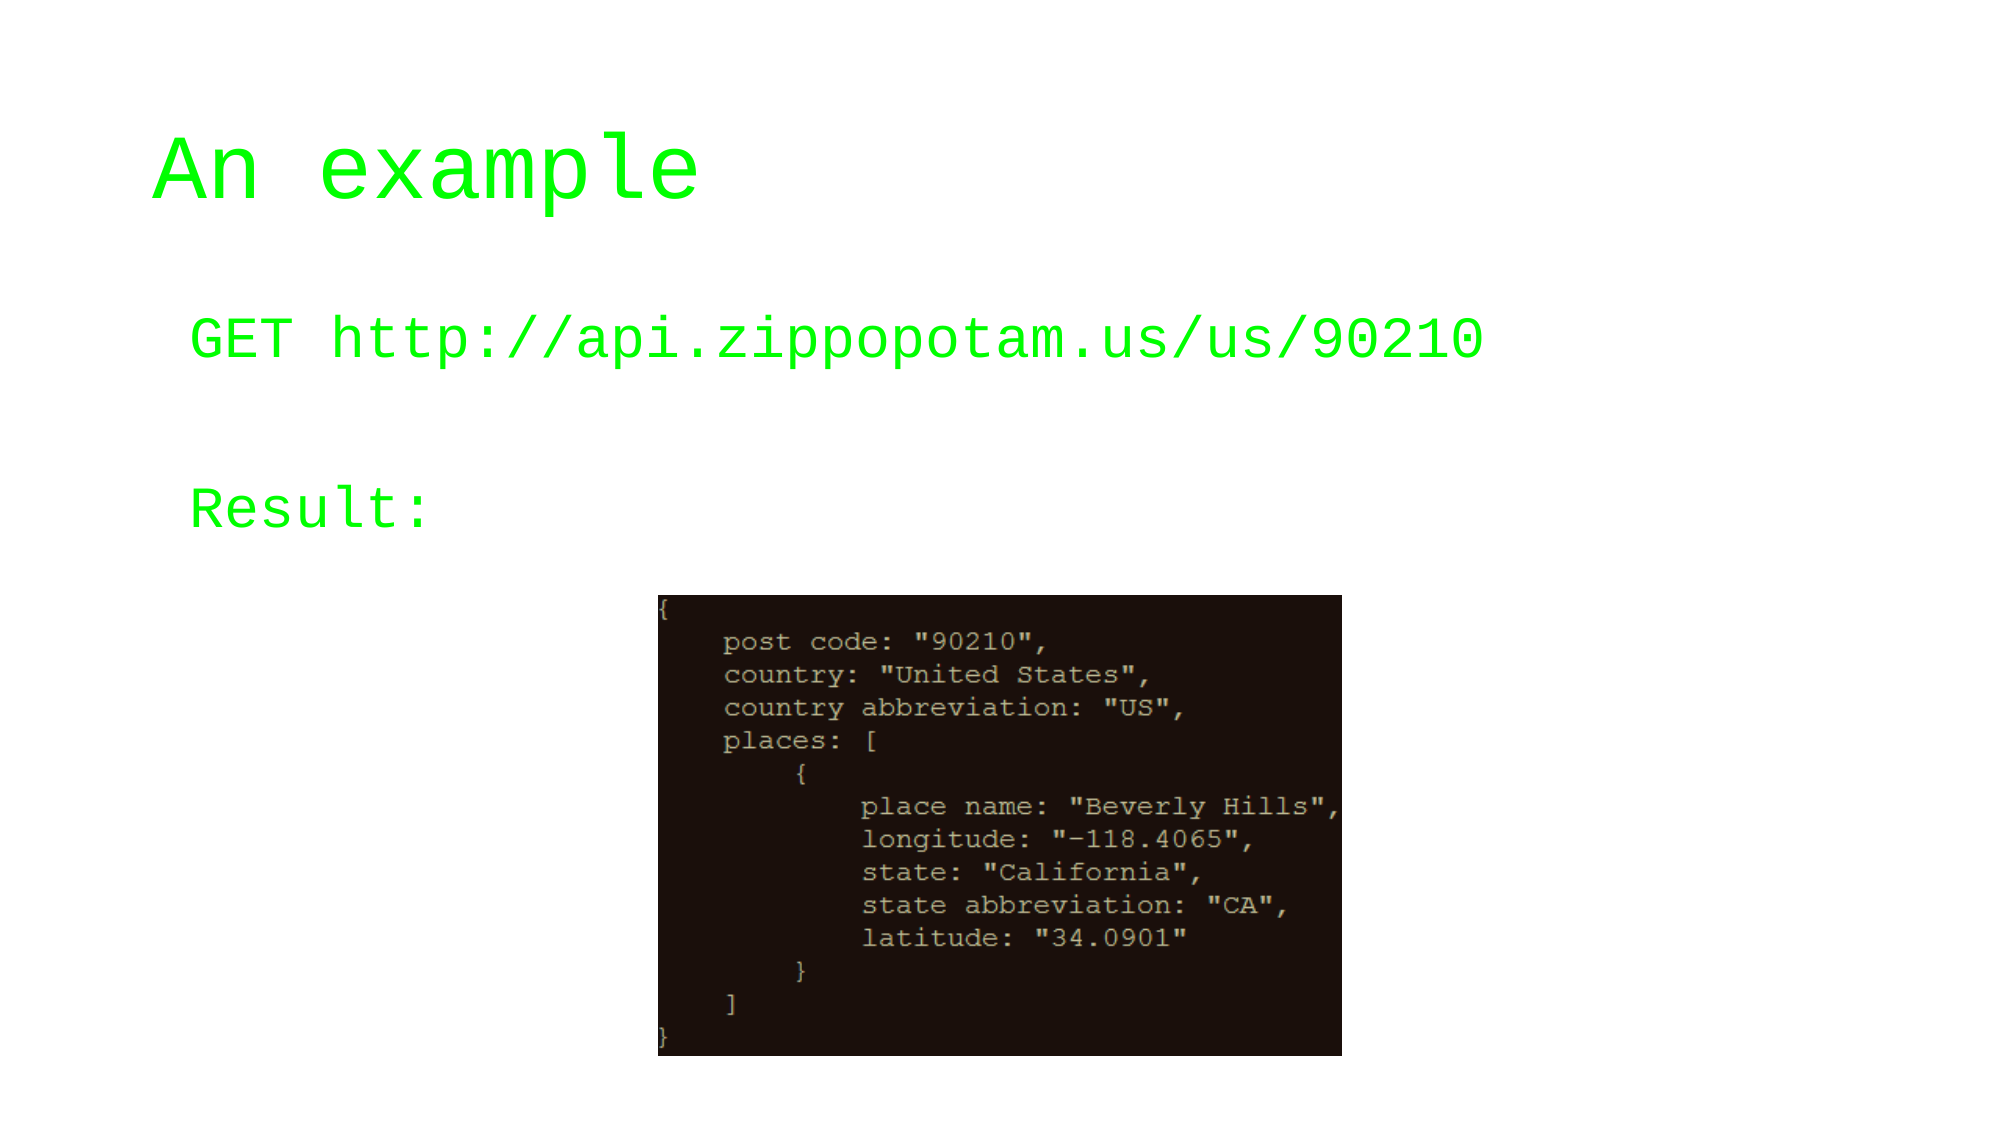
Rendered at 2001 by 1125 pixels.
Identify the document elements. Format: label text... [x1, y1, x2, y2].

title An example [137, 59, 1863, 278]
list GET http://api.zippopotam.us/us/90210 Result: [137, 299, 1863, 1014]
picture [658, 596, 1342, 1056]
